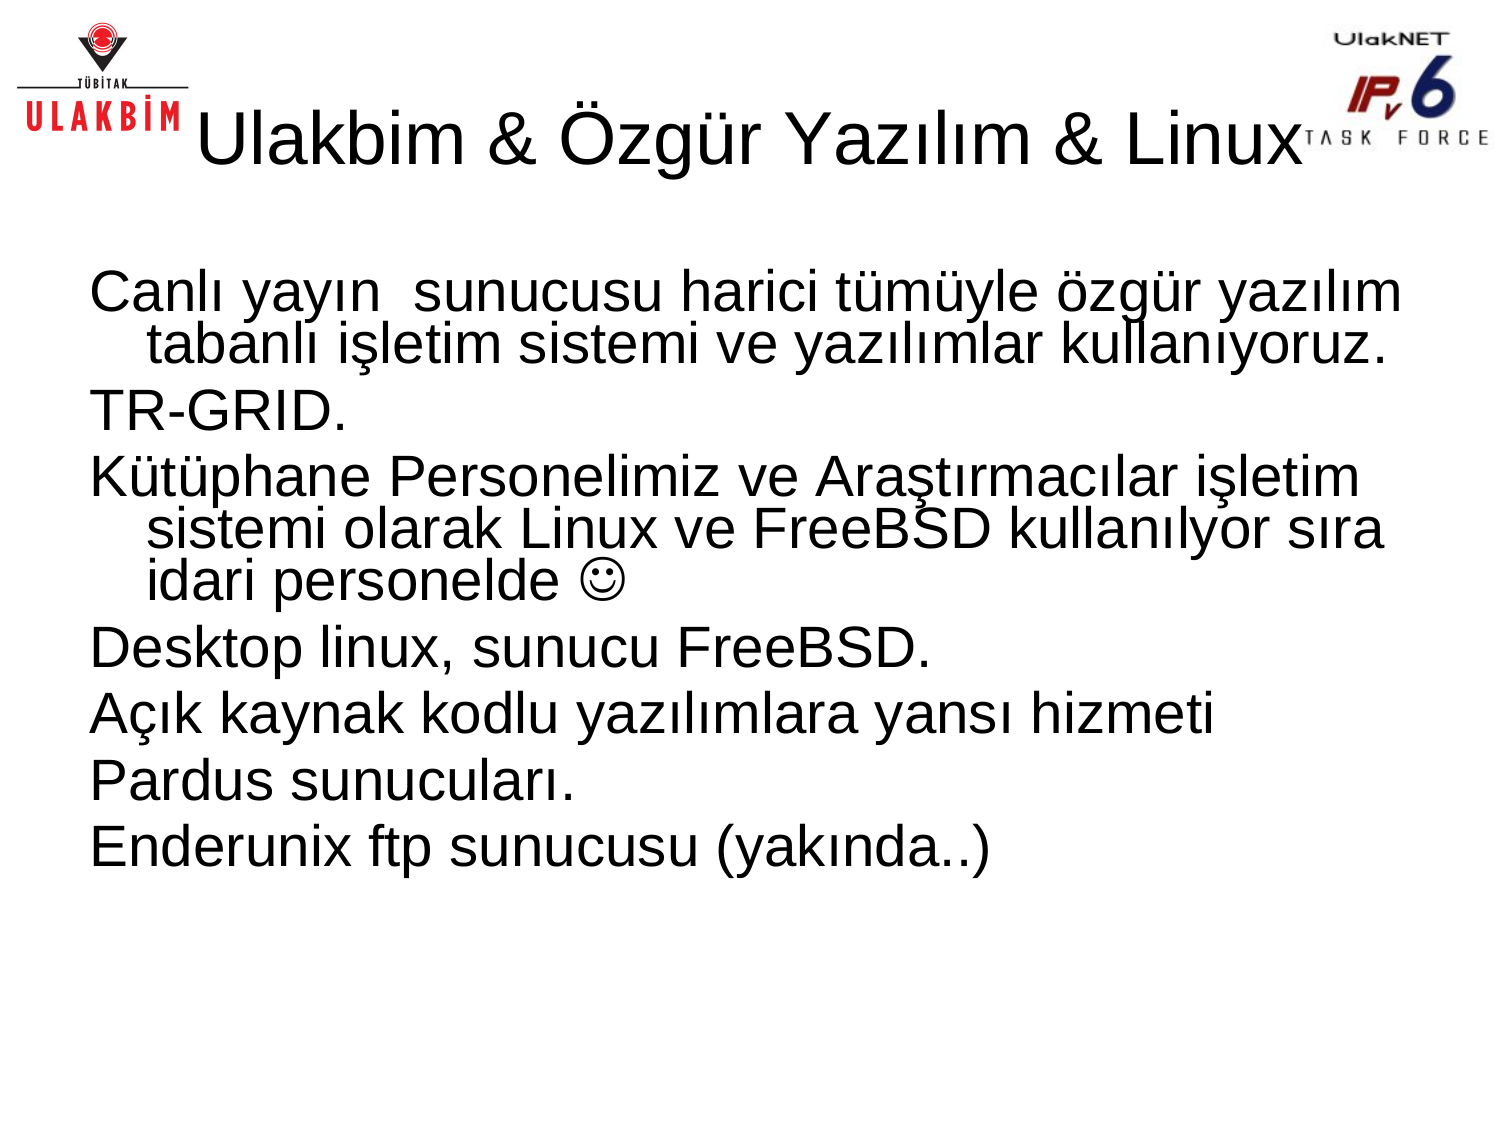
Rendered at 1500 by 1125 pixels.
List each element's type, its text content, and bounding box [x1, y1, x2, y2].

title Ulakbim & Özgür Yazılım & Linux [75, 45, 1426, 233]
picture [0, 0, 208, 155]
picture [1292, 24, 1500, 157]
list Canlı yayın sunucusu harici tümüyle özgür yazılım tabanlı işletim sistemi ve yazılımlar kullanıyoruz. TR-GRID. Kütüphane Personelimiz ve Araştırmacılar işletim sistemi olarak Linux ve FreeBSD kullanılyor sıra idari personelde  Desktop linux, sunucu FreeBSD. Açık kaynak kodlu yazılımlara yansı hizmeti Pardus sunucuları. Enderunix ftp sunucusu (yakında..) [75, 262, 1426, 1037]
